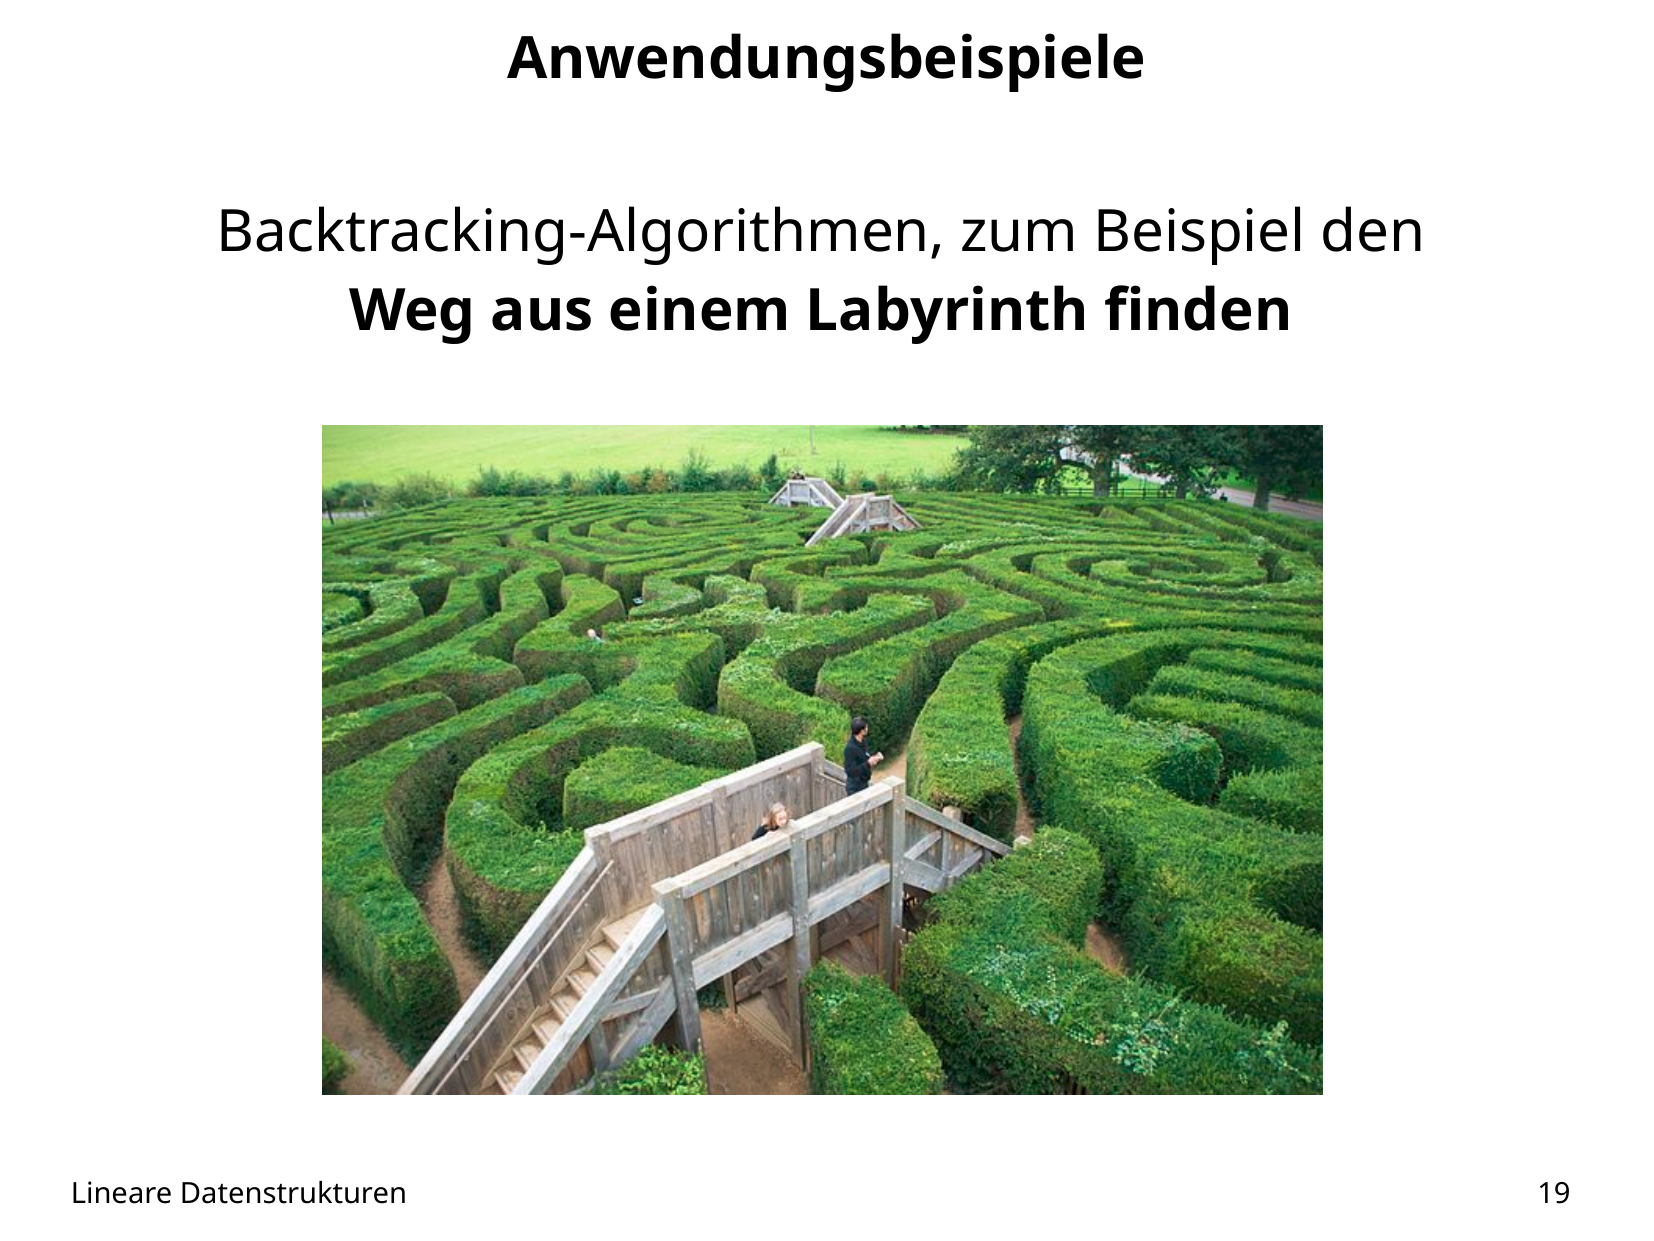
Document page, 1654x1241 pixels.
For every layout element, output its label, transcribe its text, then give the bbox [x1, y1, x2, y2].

picture [322, 425, 1323, 1095]
title Anwendungsbeispiele [0, 5, 1654, 107]
list Backtracking-Algorithmen, zum Beispiel den Weg aus einem Labyrinth finden [59, 188, 1583, 1123]
